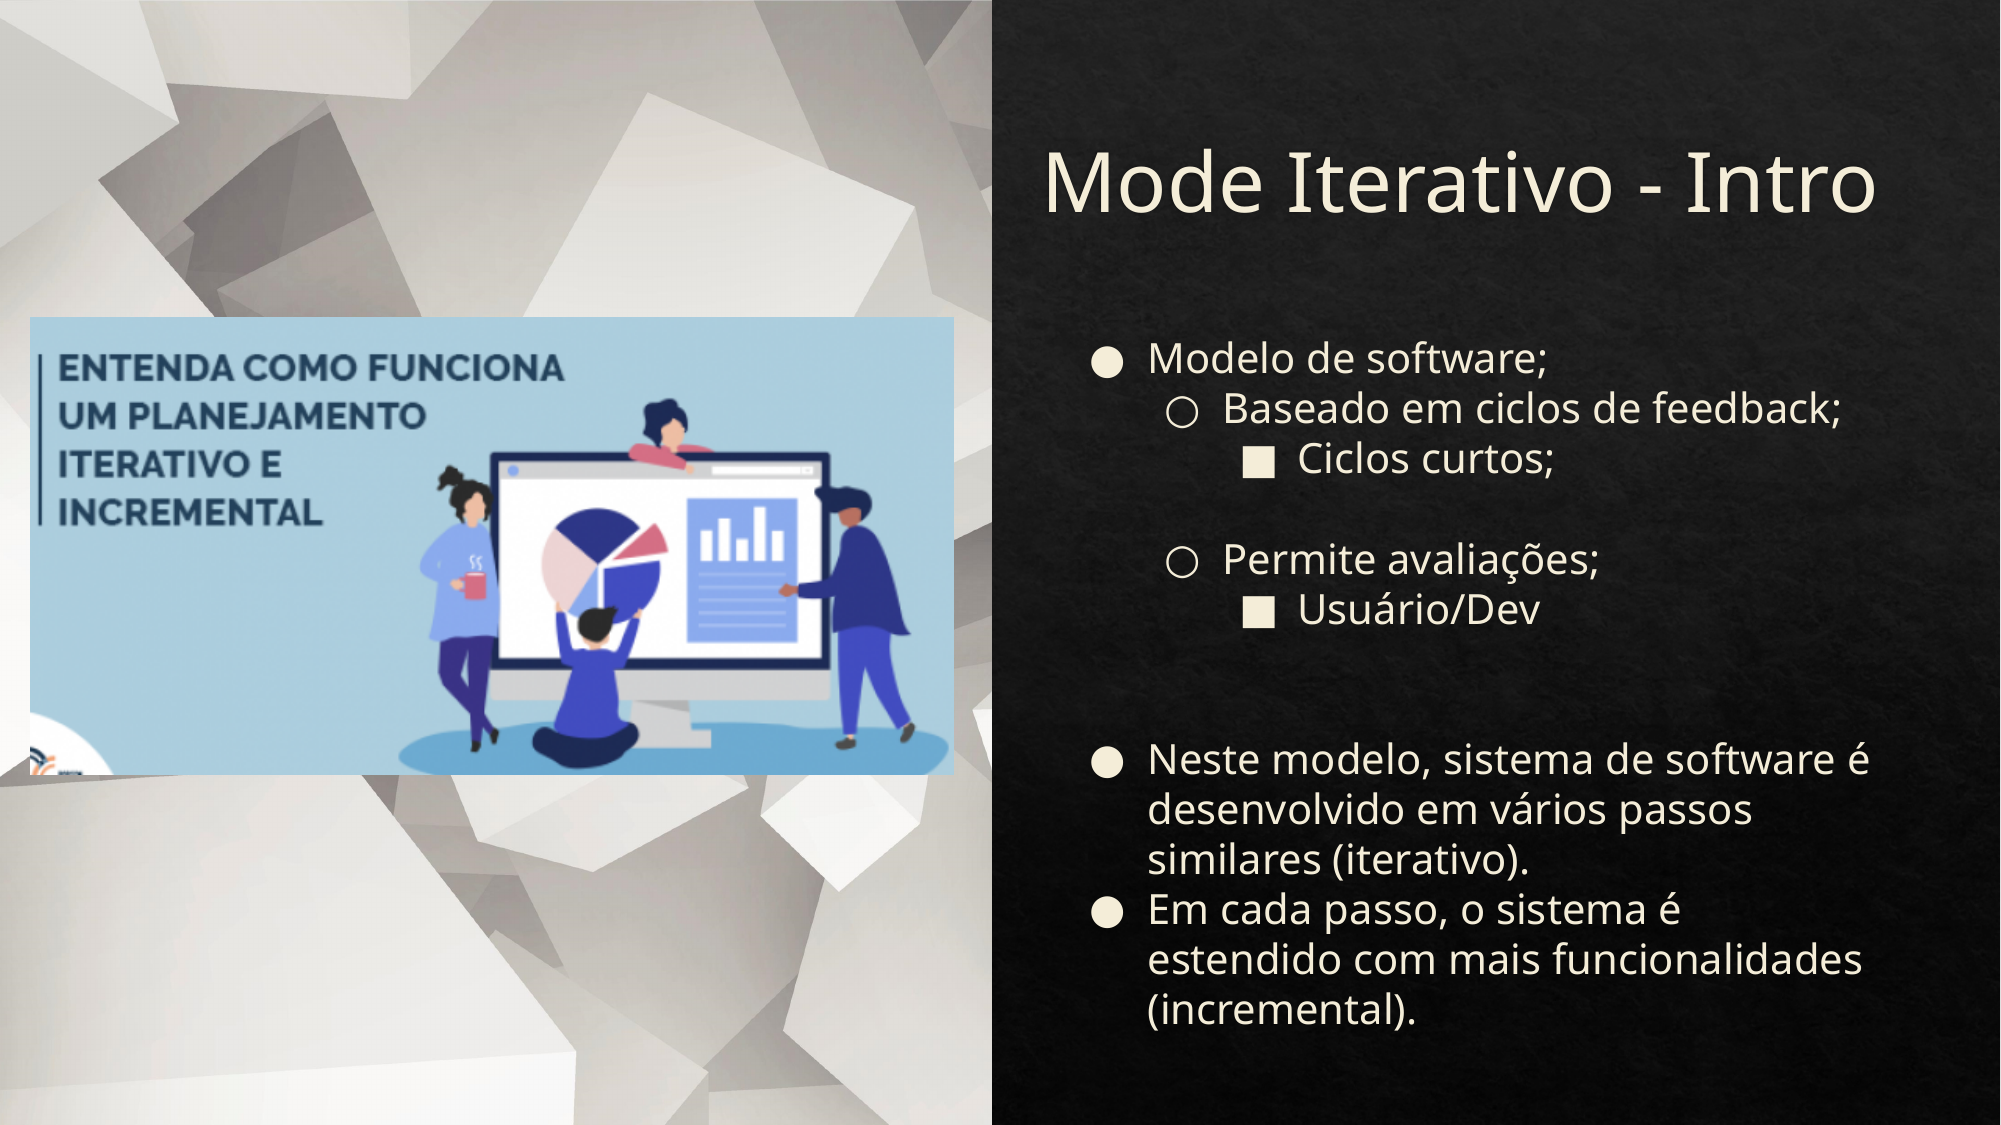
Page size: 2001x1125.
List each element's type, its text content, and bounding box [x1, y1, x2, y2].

text_box Modelo de software; Baseado em ciclos de feedback; Ciclos curtos; Permite avaliações; Usuário/Dev Neste modelo, sistema de software é desenvolvido em vários passos similares (iterativo). Em cada passo, o sistema é estendido com mais funcionalidades (incremental). [1057, 317, 1902, 1048]
title Mode Iterativo - Intro [1026, 125, 1933, 238]
picture [0, 0, 2001, 1125]
